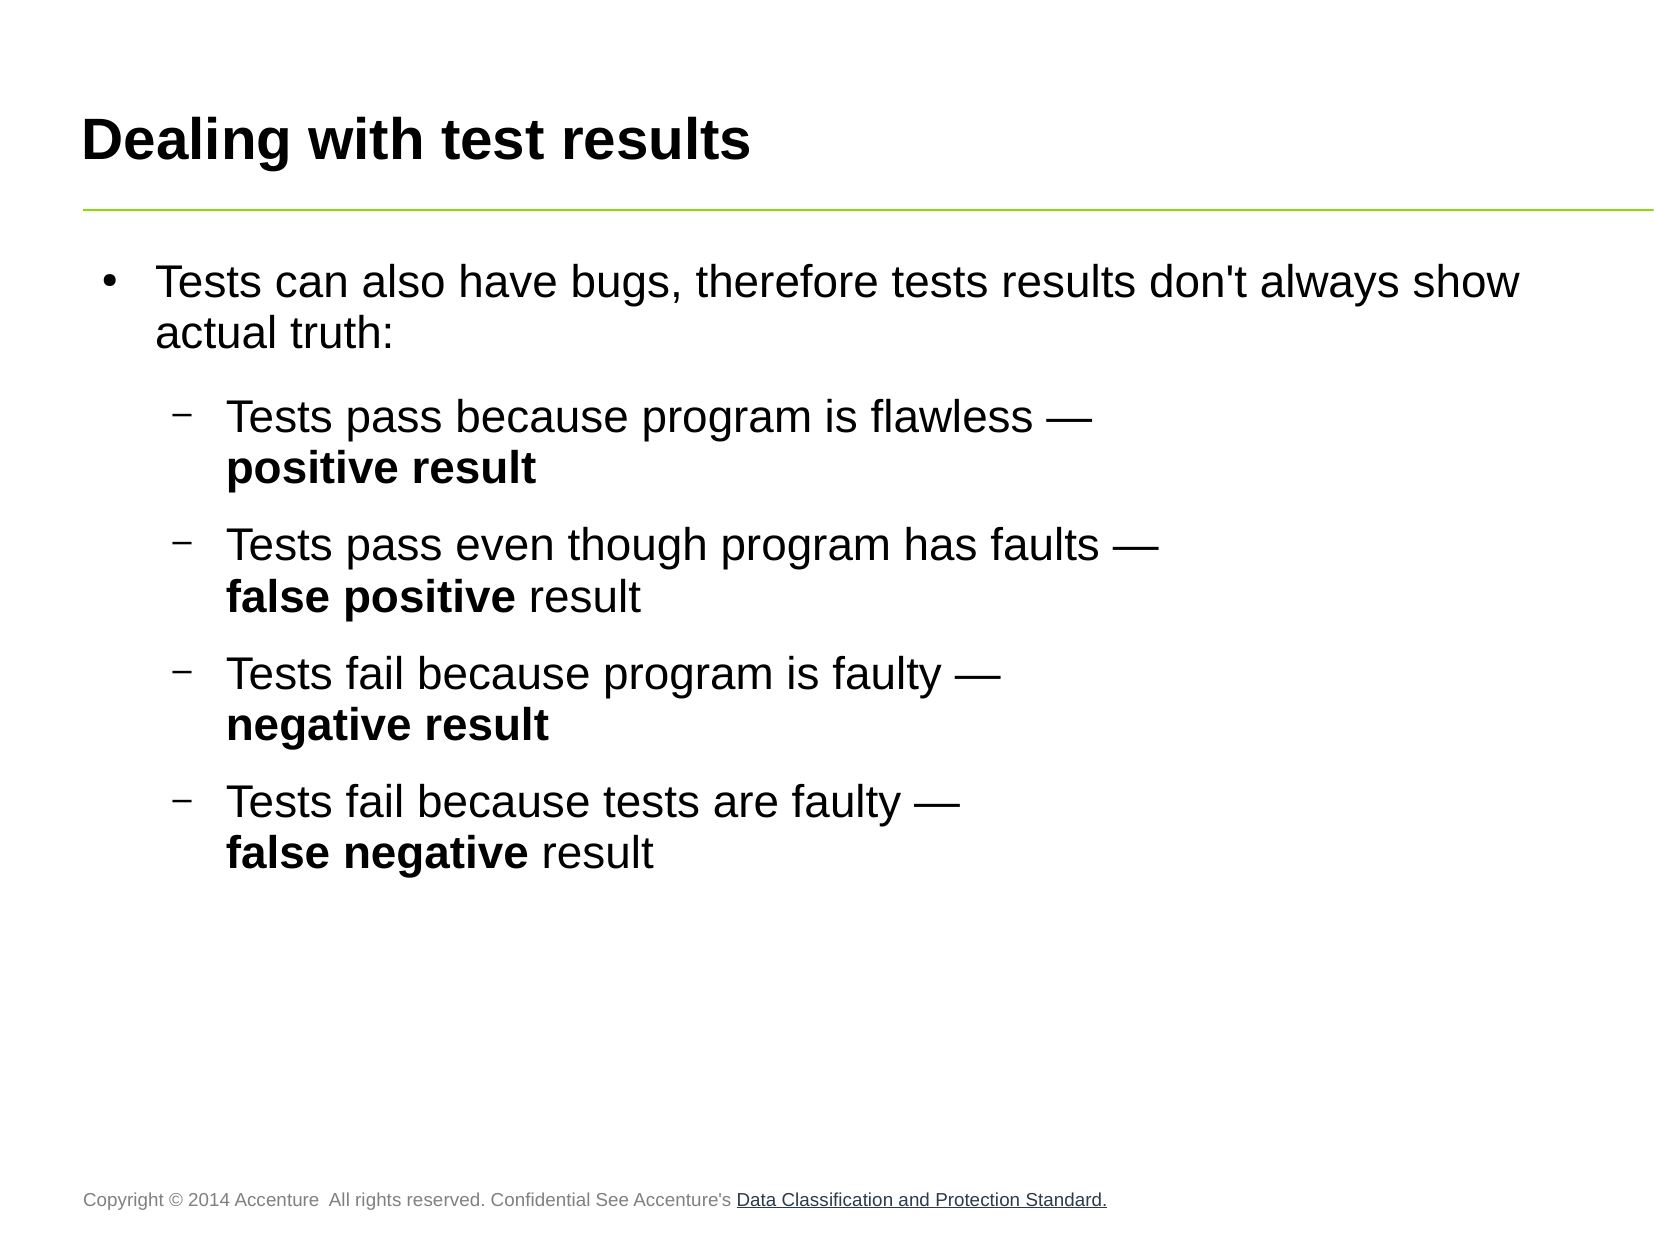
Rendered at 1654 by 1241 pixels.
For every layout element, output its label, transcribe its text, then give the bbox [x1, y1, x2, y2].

list Tests can also have bugs, therefore tests results don't always show actual truth: Tests pass because program is flawless — positive result Tests pass even though program has faults — false positive result Tests fail because program is faulty — negative result Tests fail because tests are faulty — false negative result [84, 255, 1573, 1166]
title Dealing with test results [81, 68, 1654, 211]
